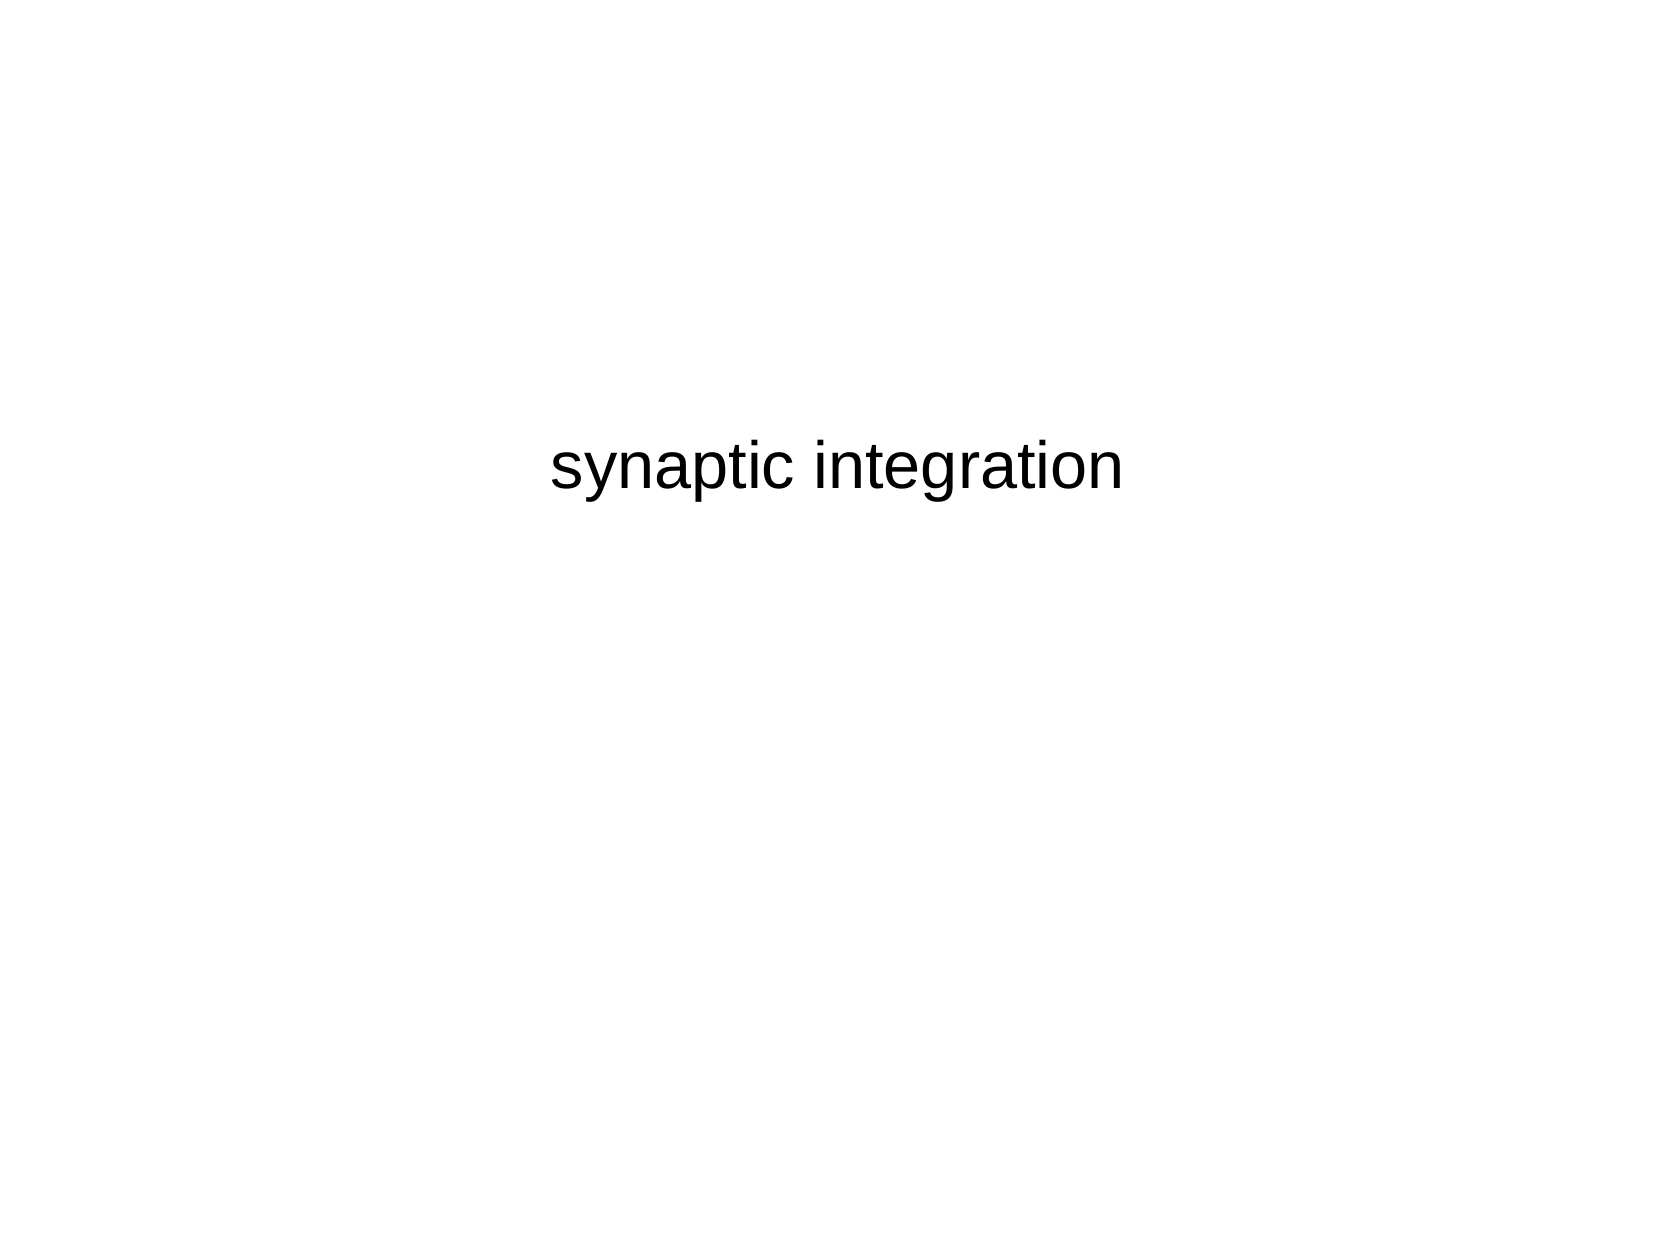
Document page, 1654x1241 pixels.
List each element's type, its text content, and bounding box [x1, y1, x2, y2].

subtitle synaptic integration [22, 19, 1654, 1166]
